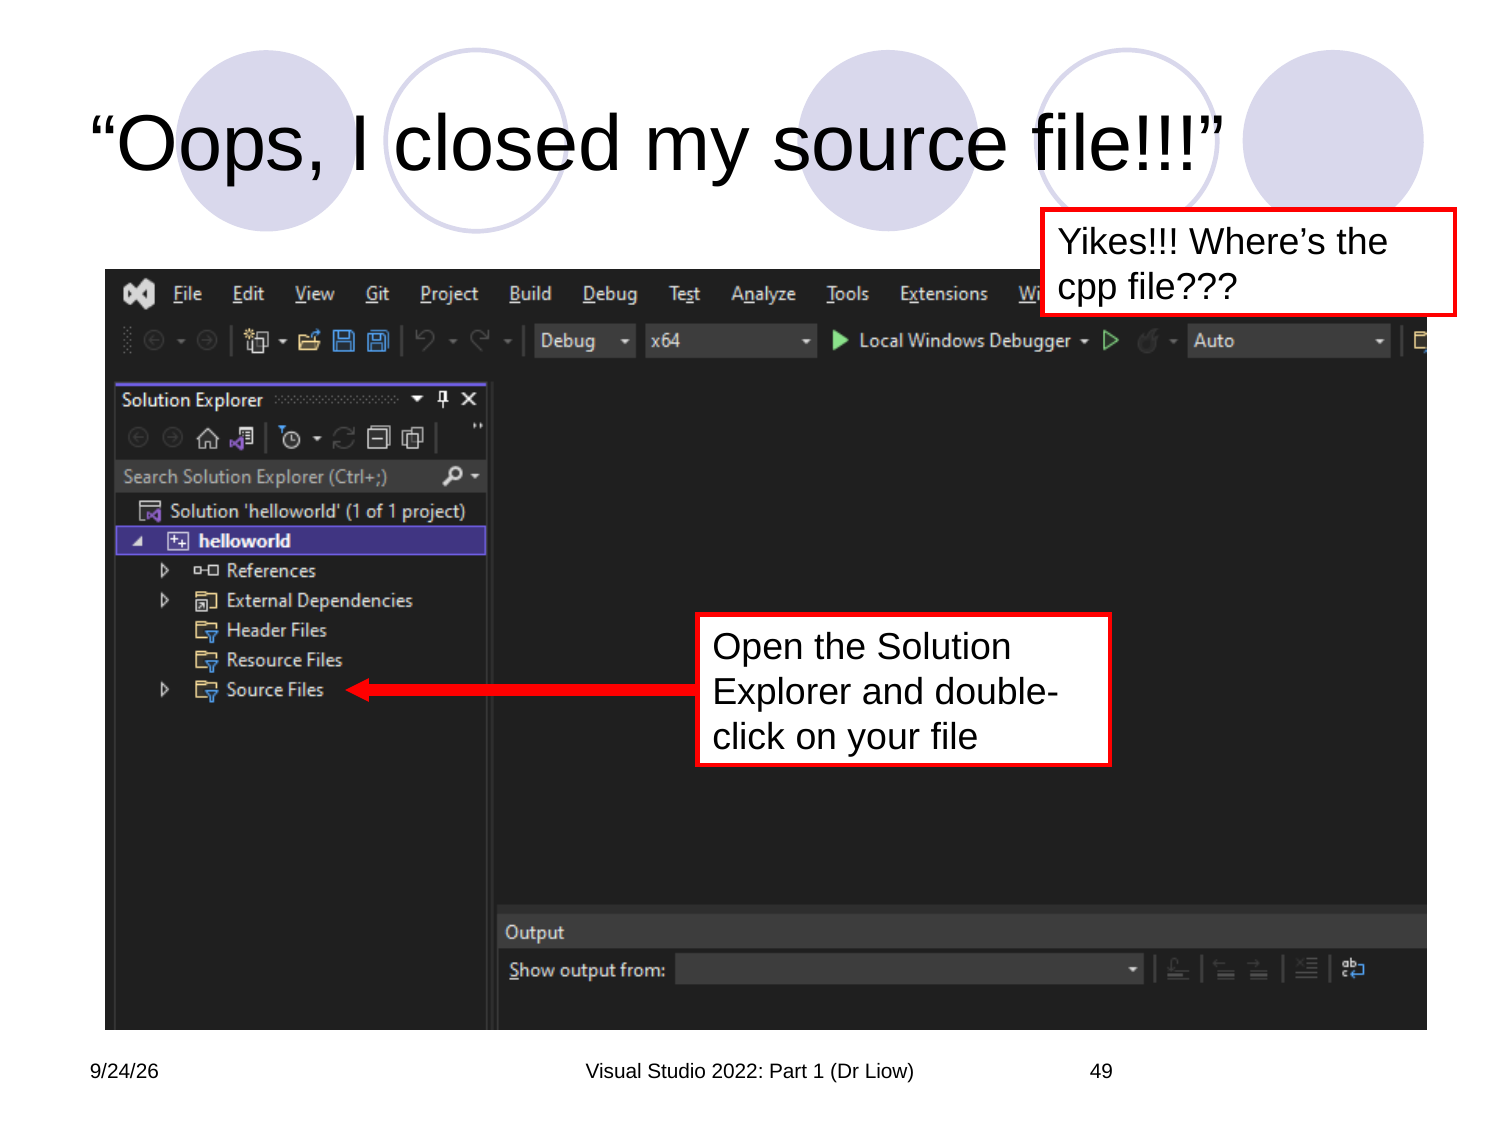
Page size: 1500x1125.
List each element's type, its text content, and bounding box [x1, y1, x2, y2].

title “Oops, I closed my source file!!!” [75, 45, 1426, 233]
picture [105, 269, 1427, 1030]
text_box <number> [1074, 1049, 1426, 1101]
text_box Open the Solution Explorer and double-click on your file [697, 614, 1111, 766]
text_box Visual Studio 2022: Part 1 (Dr Liow) [512, 1049, 988, 1101]
text_box 1/11/22 [74, 1049, 426, 1101]
text_box Yikes!!! Where’s the cpp file??? [1042, 209, 1456, 315]
